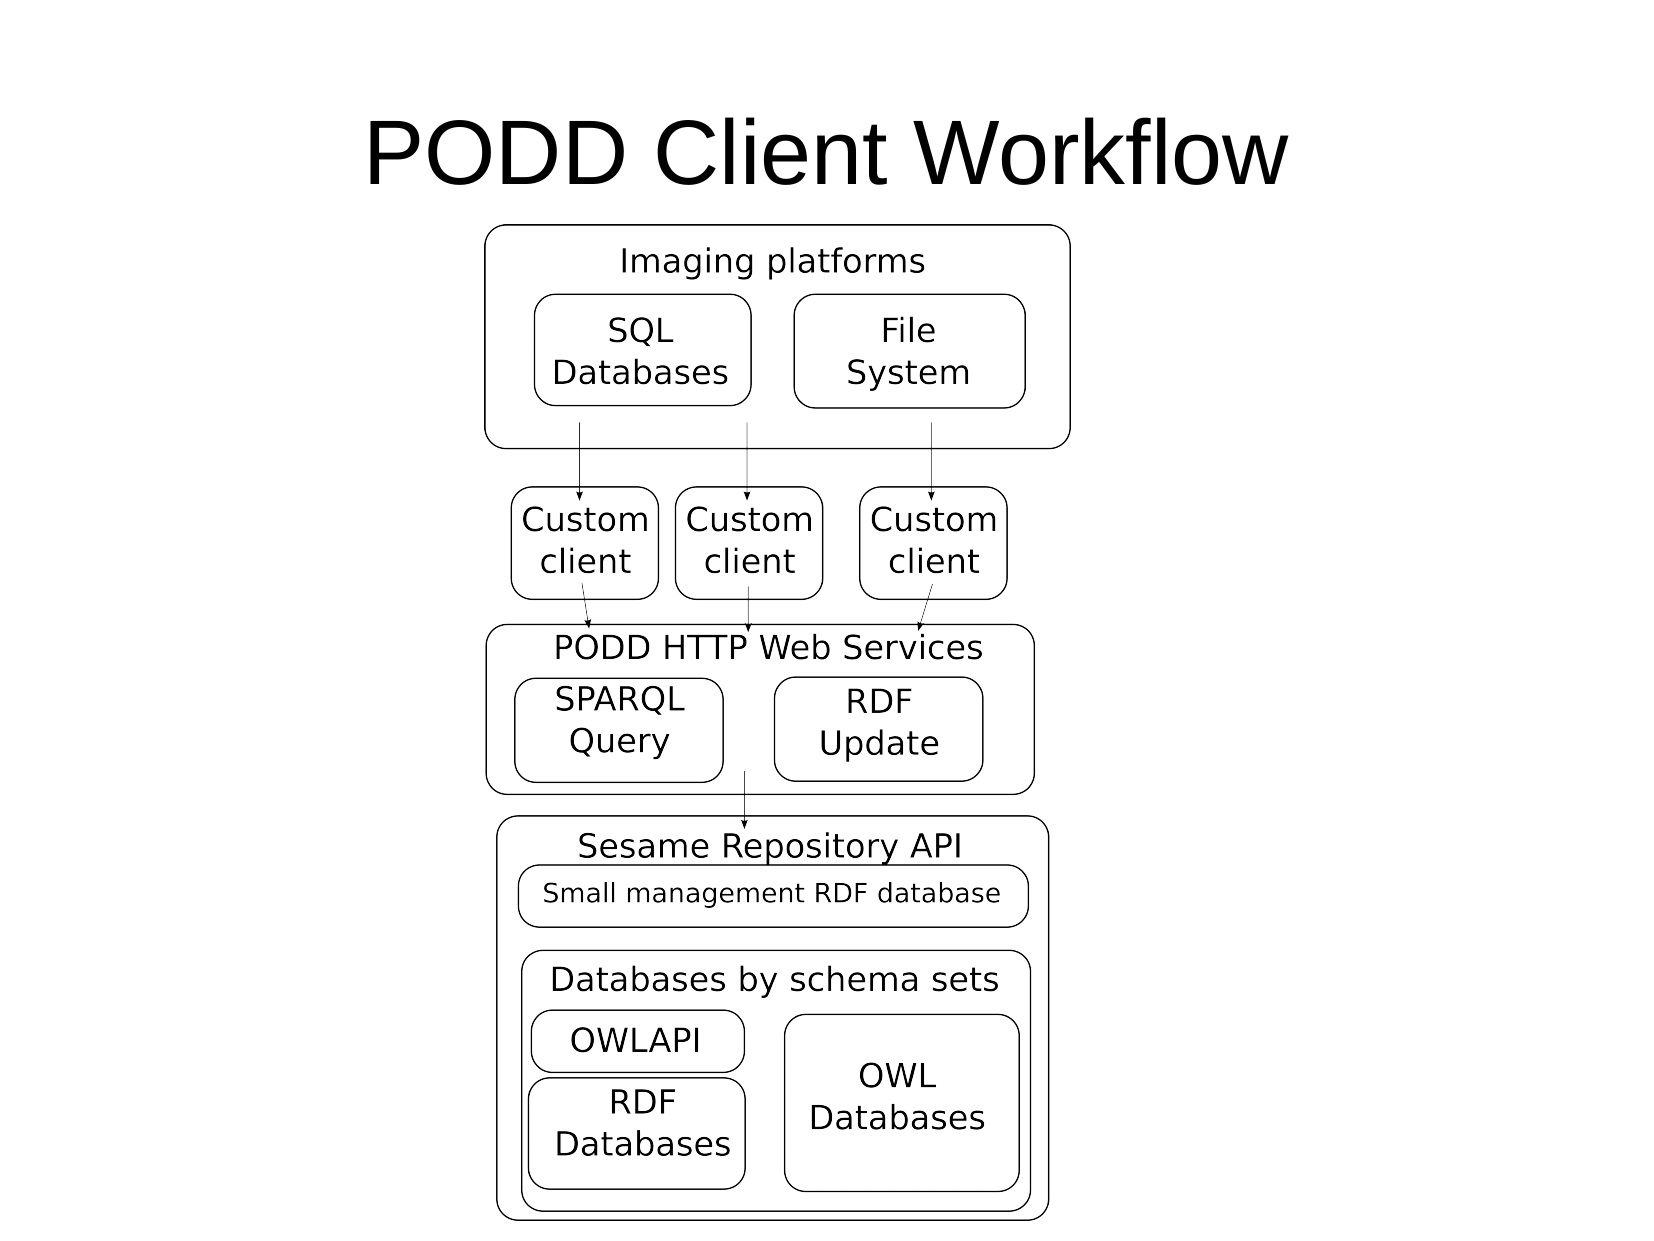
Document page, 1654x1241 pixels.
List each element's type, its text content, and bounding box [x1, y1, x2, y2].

title PODD Client Workflow [82, 49, 1571, 257]
picture [484, 224, 1071, 1221]
